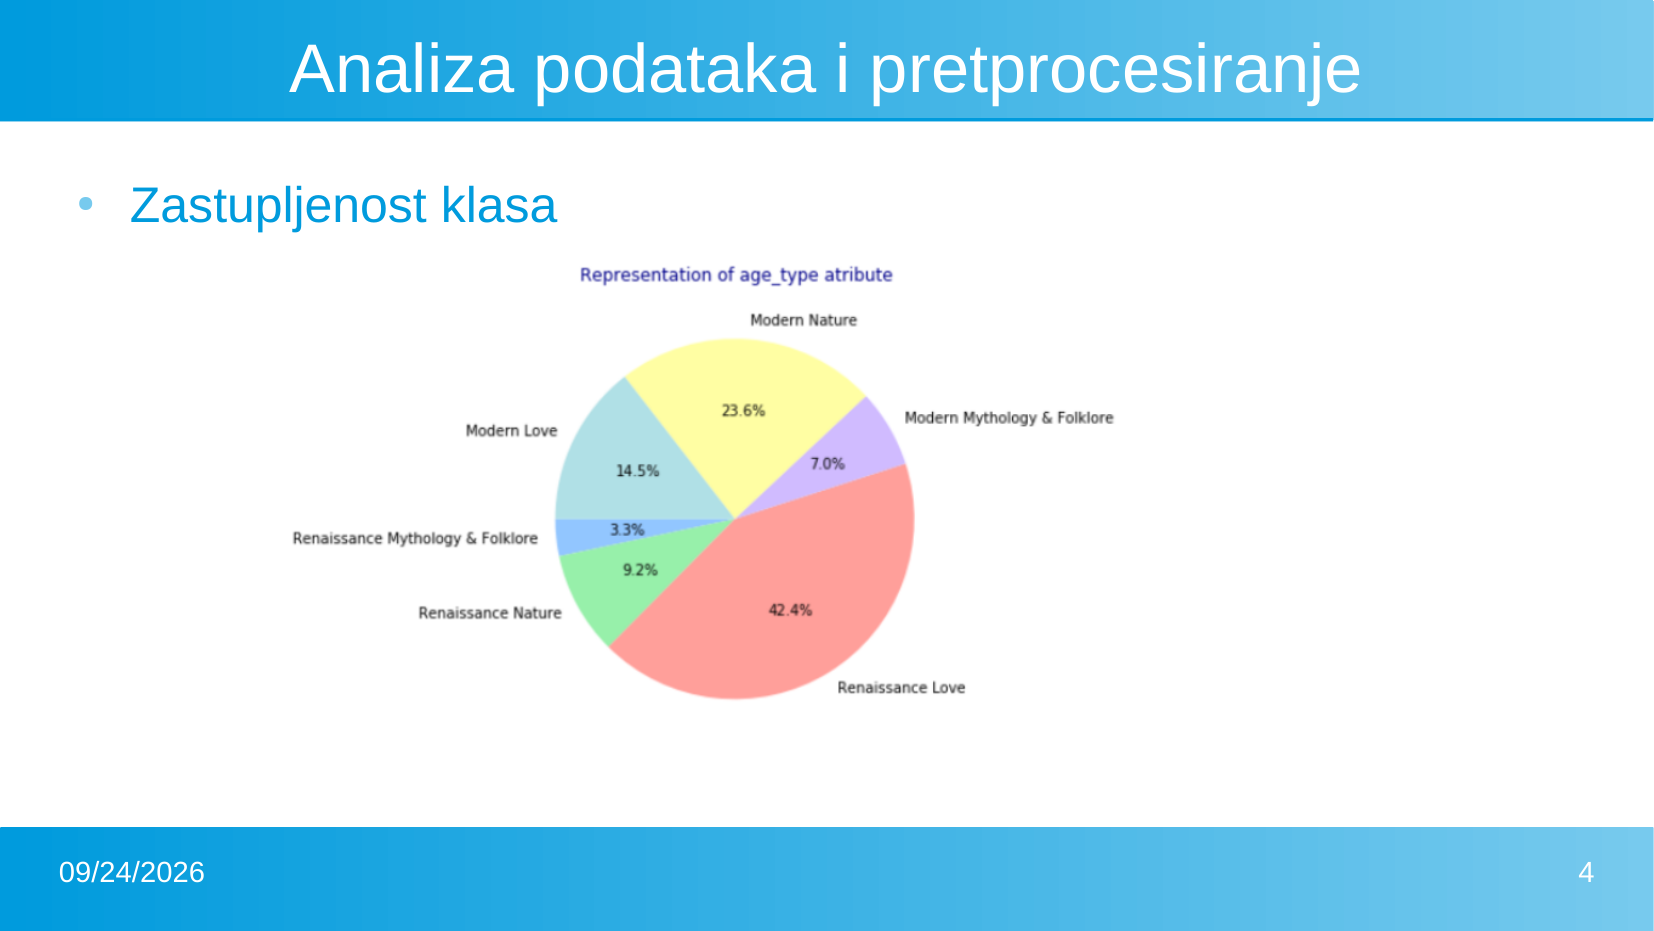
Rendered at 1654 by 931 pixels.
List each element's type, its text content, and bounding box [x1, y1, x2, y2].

picture [289, 244, 1131, 705]
list Zastupljenost klasa [59, 177, 1595, 768]
title Analiza podataka i pretprocesiranje [59, 29, 1595, 108]
